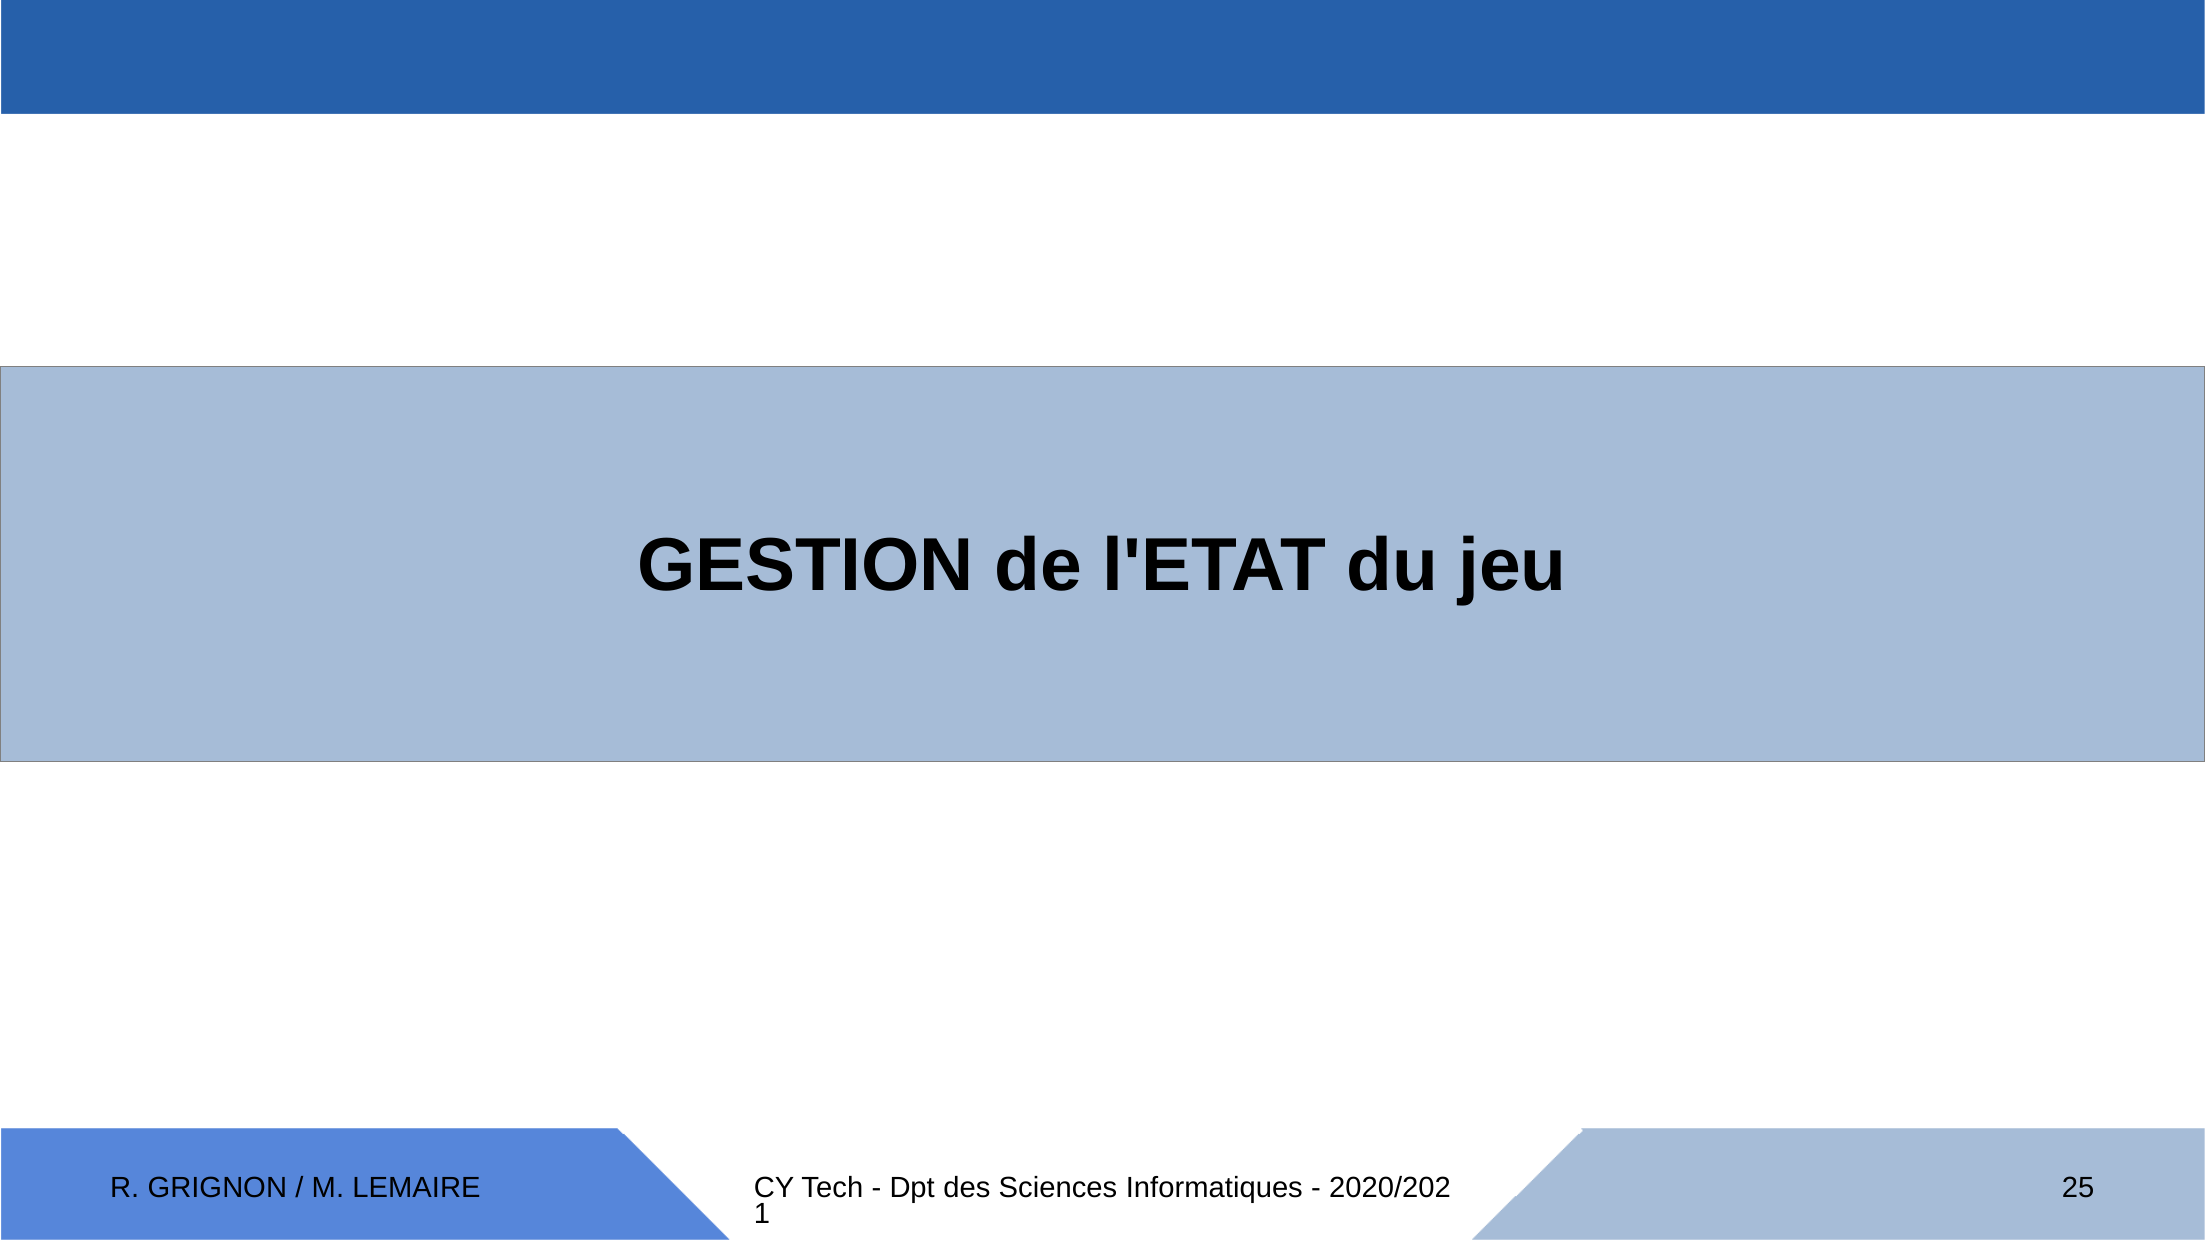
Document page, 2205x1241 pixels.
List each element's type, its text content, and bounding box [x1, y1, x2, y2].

text_box GESTION de l'ETAT du jeu [0, 366, 2205, 762]
picture [0, 762, 2205, 1241]
picture [0, 0, 2205, 366]
